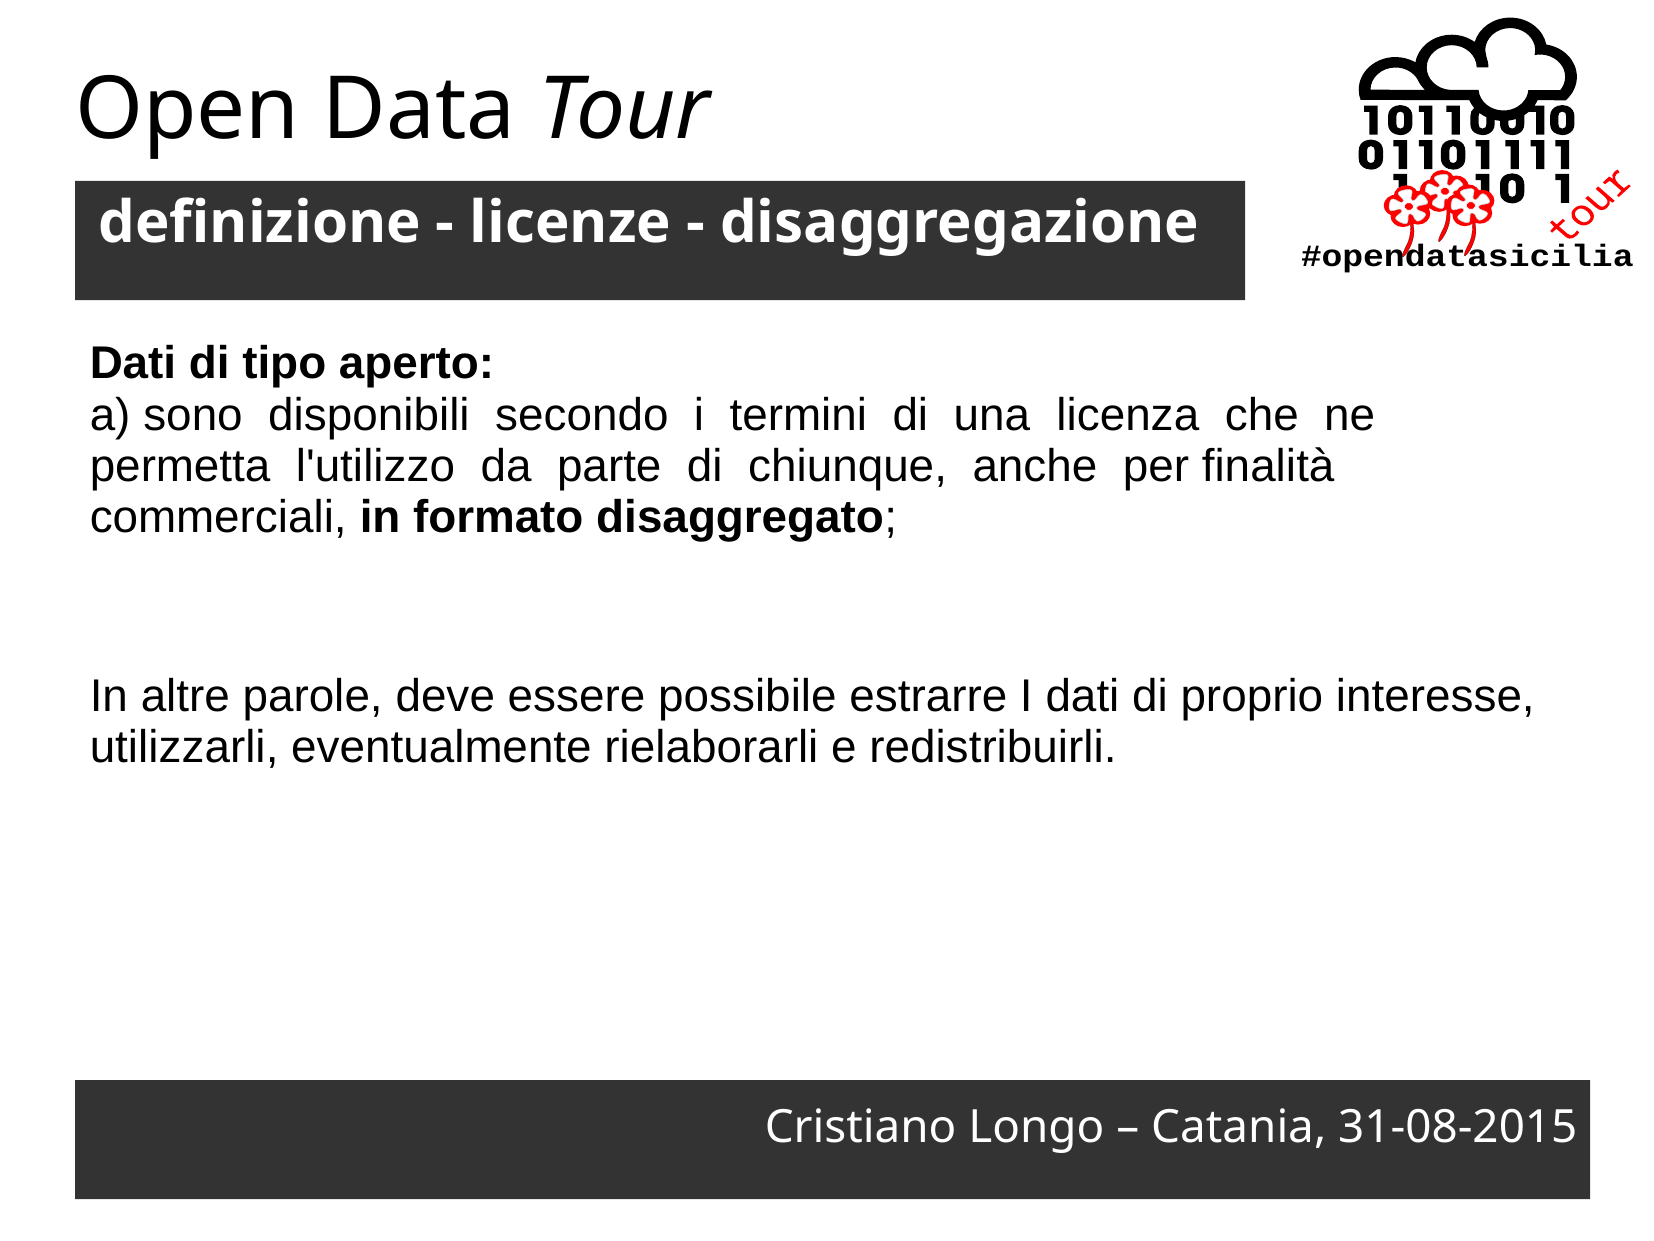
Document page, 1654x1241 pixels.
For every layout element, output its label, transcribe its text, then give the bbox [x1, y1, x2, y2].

text_box Dati di tipo aperto: a) sono disponibili secondo i termini di una licenza che ne permetta l'utilizzo da parte di chiunque, anche per finalità commerciali, in formato disaggregato; [75, 330, 1561, 550]
text_box In altre parole, deve essere possibile estrarre I dati di proprio interesse, utilizzarli, eventualmente rielaborarli e redistribuirli. [75, 662, 1591, 781]
picture [1302, 17, 1633, 273]
list Cristiano Longo – Catania, 31-08-2015 [75, 1080, 1591, 1200]
list definizione - licenze - disaggregazione [75, 180, 1246, 301]
list Open Data Tour [75, 45, 1246, 165]
